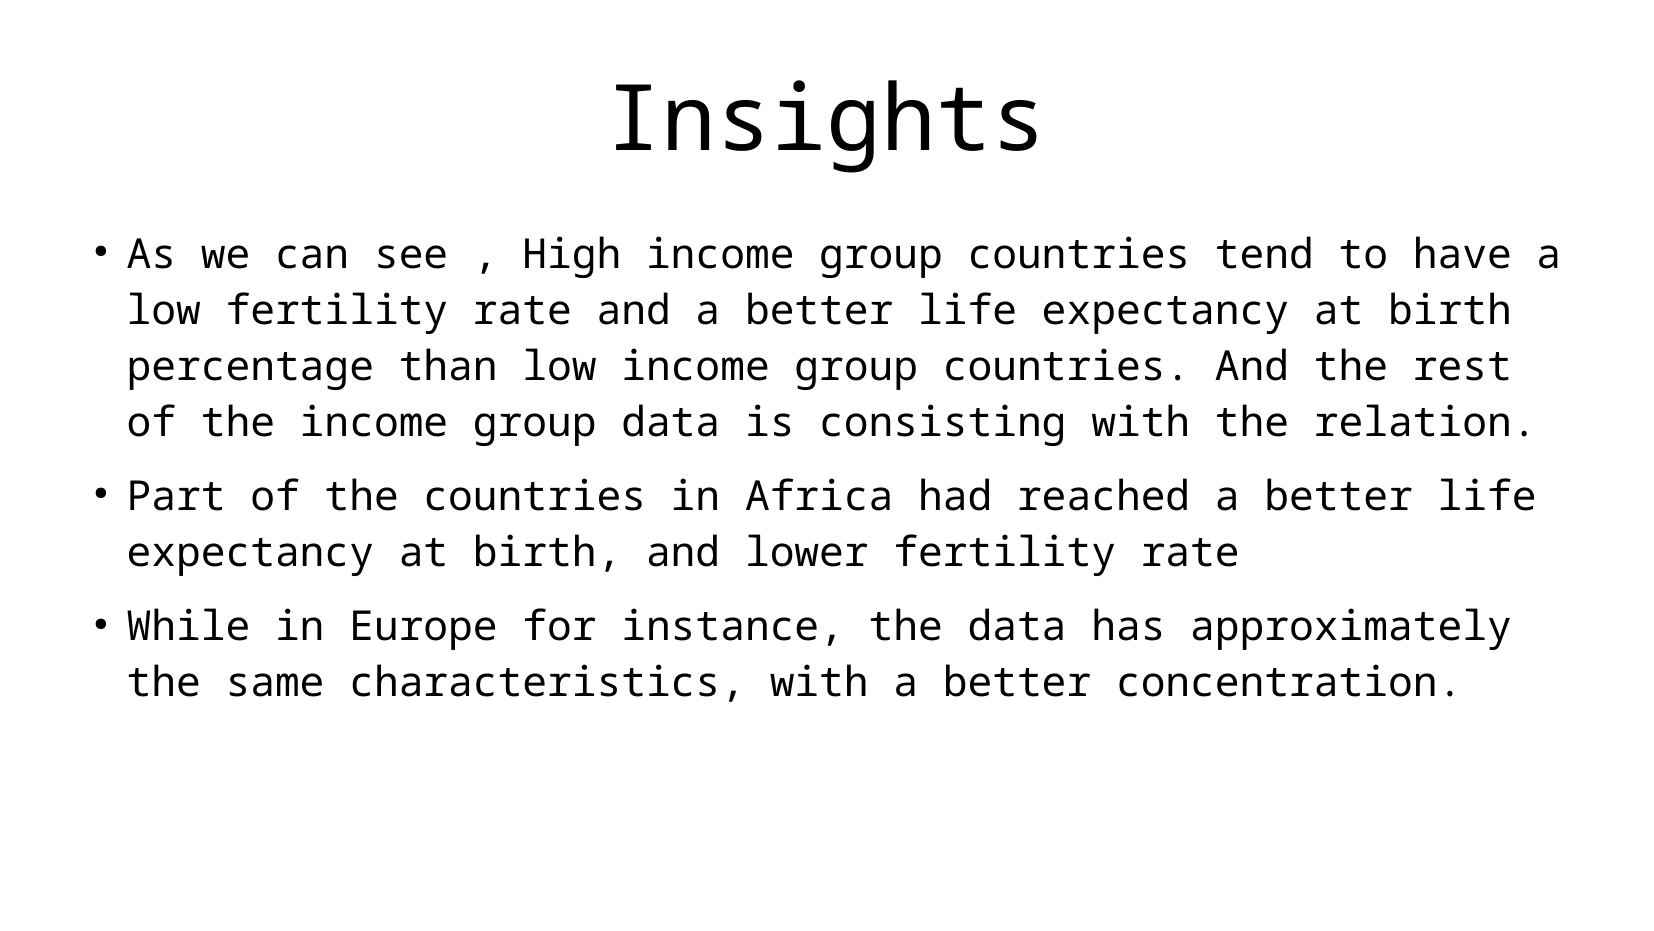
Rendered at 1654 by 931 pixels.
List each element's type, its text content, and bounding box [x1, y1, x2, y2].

title Insights [82, 37, 1571, 193]
list As we can see , High income group countries tend to have a low fertility rate and a better life expectancy at birth percentage than low income group countries. And the rest of the income group data is consisting with the relation. Part of the countries in Africa had reached a better life expectancy at birth, and lower fertility rate While in Europe for instance, the data has approximately the same characteristics, with a better concentration. [82, 224, 1571, 764]
